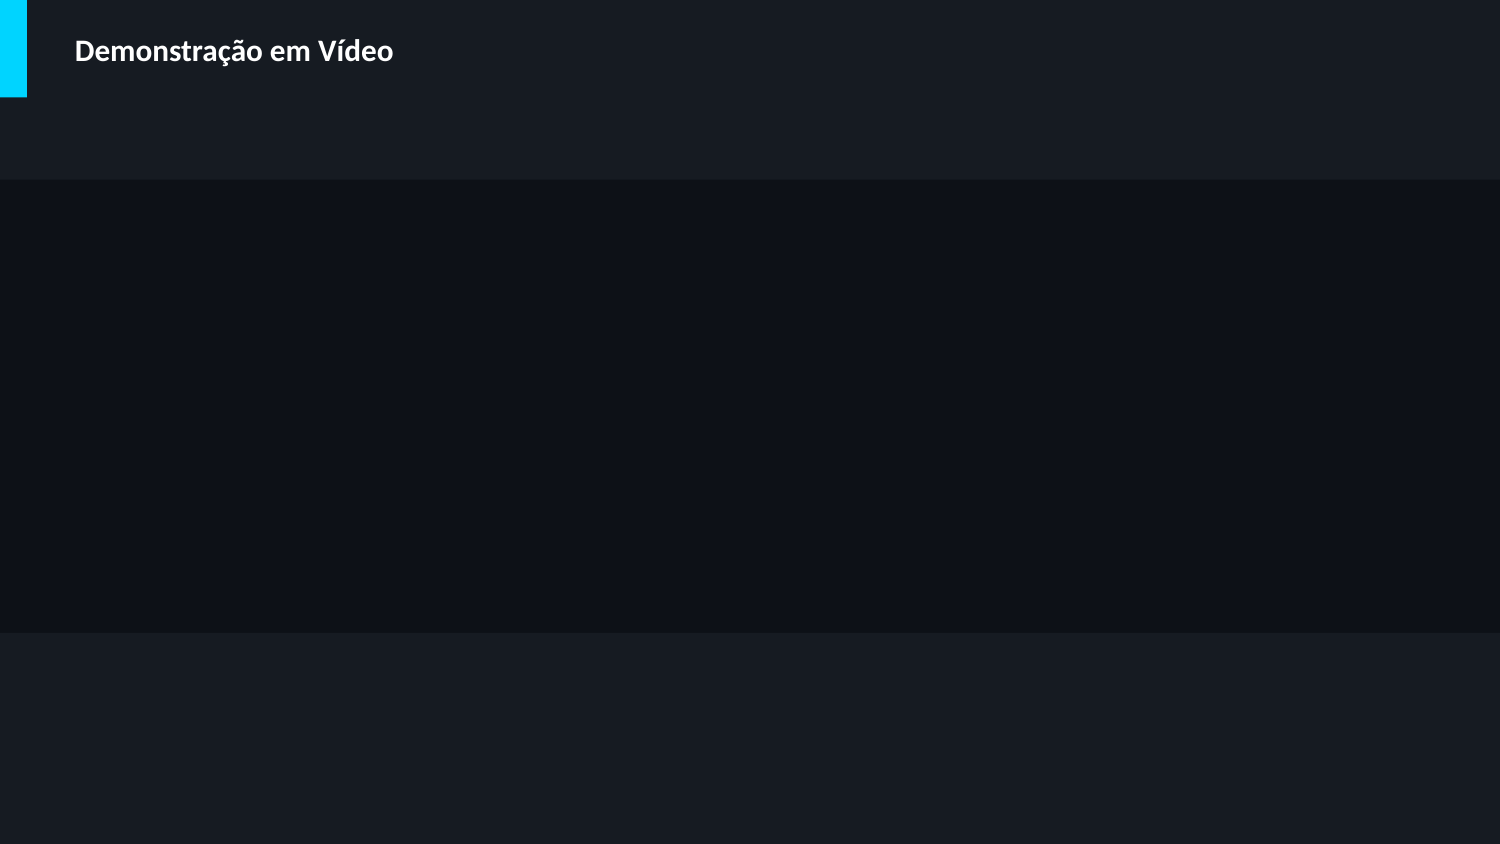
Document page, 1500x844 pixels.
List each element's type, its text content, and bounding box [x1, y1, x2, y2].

text_box [0, 0, 1500, 844]
text_box Demonstração em Vídeo [59, 0, 1470, 98]
